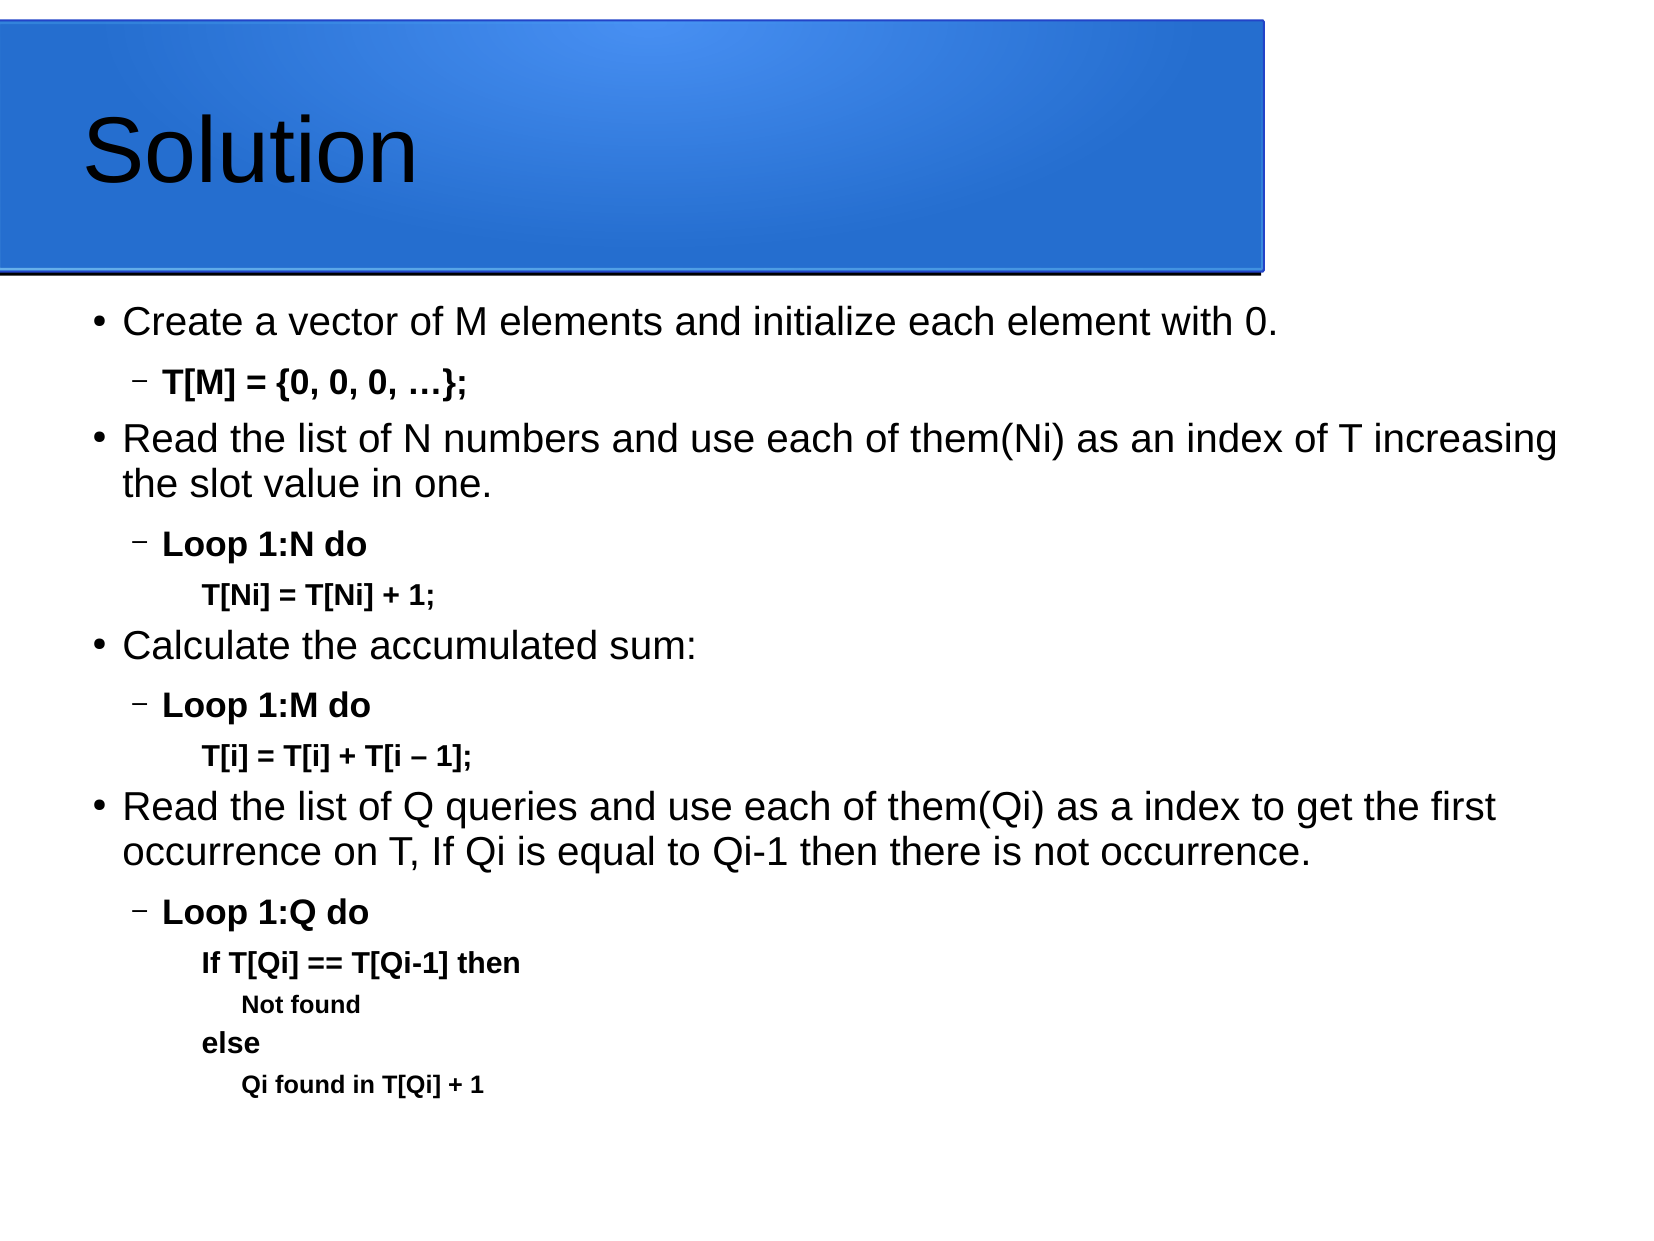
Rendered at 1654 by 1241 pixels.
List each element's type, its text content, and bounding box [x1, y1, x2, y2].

title Solution [82, 47, 1235, 252]
list Create a vector of M elements and initialize each element with 0. T[M] = {0, 0, 0, …}; Read the list of N numbers and use each of them(Ni) as an index of T increasing the slot value in one. Loop 1:N do T[Ni] = T[Ni] + 1; Calculate the accumulated sum: Loop 1:M do T[i] = T[i] + T[i – 1]; Read the list of Q queries and use each of them(Qi) as a index to get the first occurrence on T, If Qi is equal to Qi-1 then there is not occurrence. Loop 1:Q do If T[Qi] == T[Qi-1] then Not found else Qi found in T[Qi] + 1 [82, 299, 1571, 1111]
